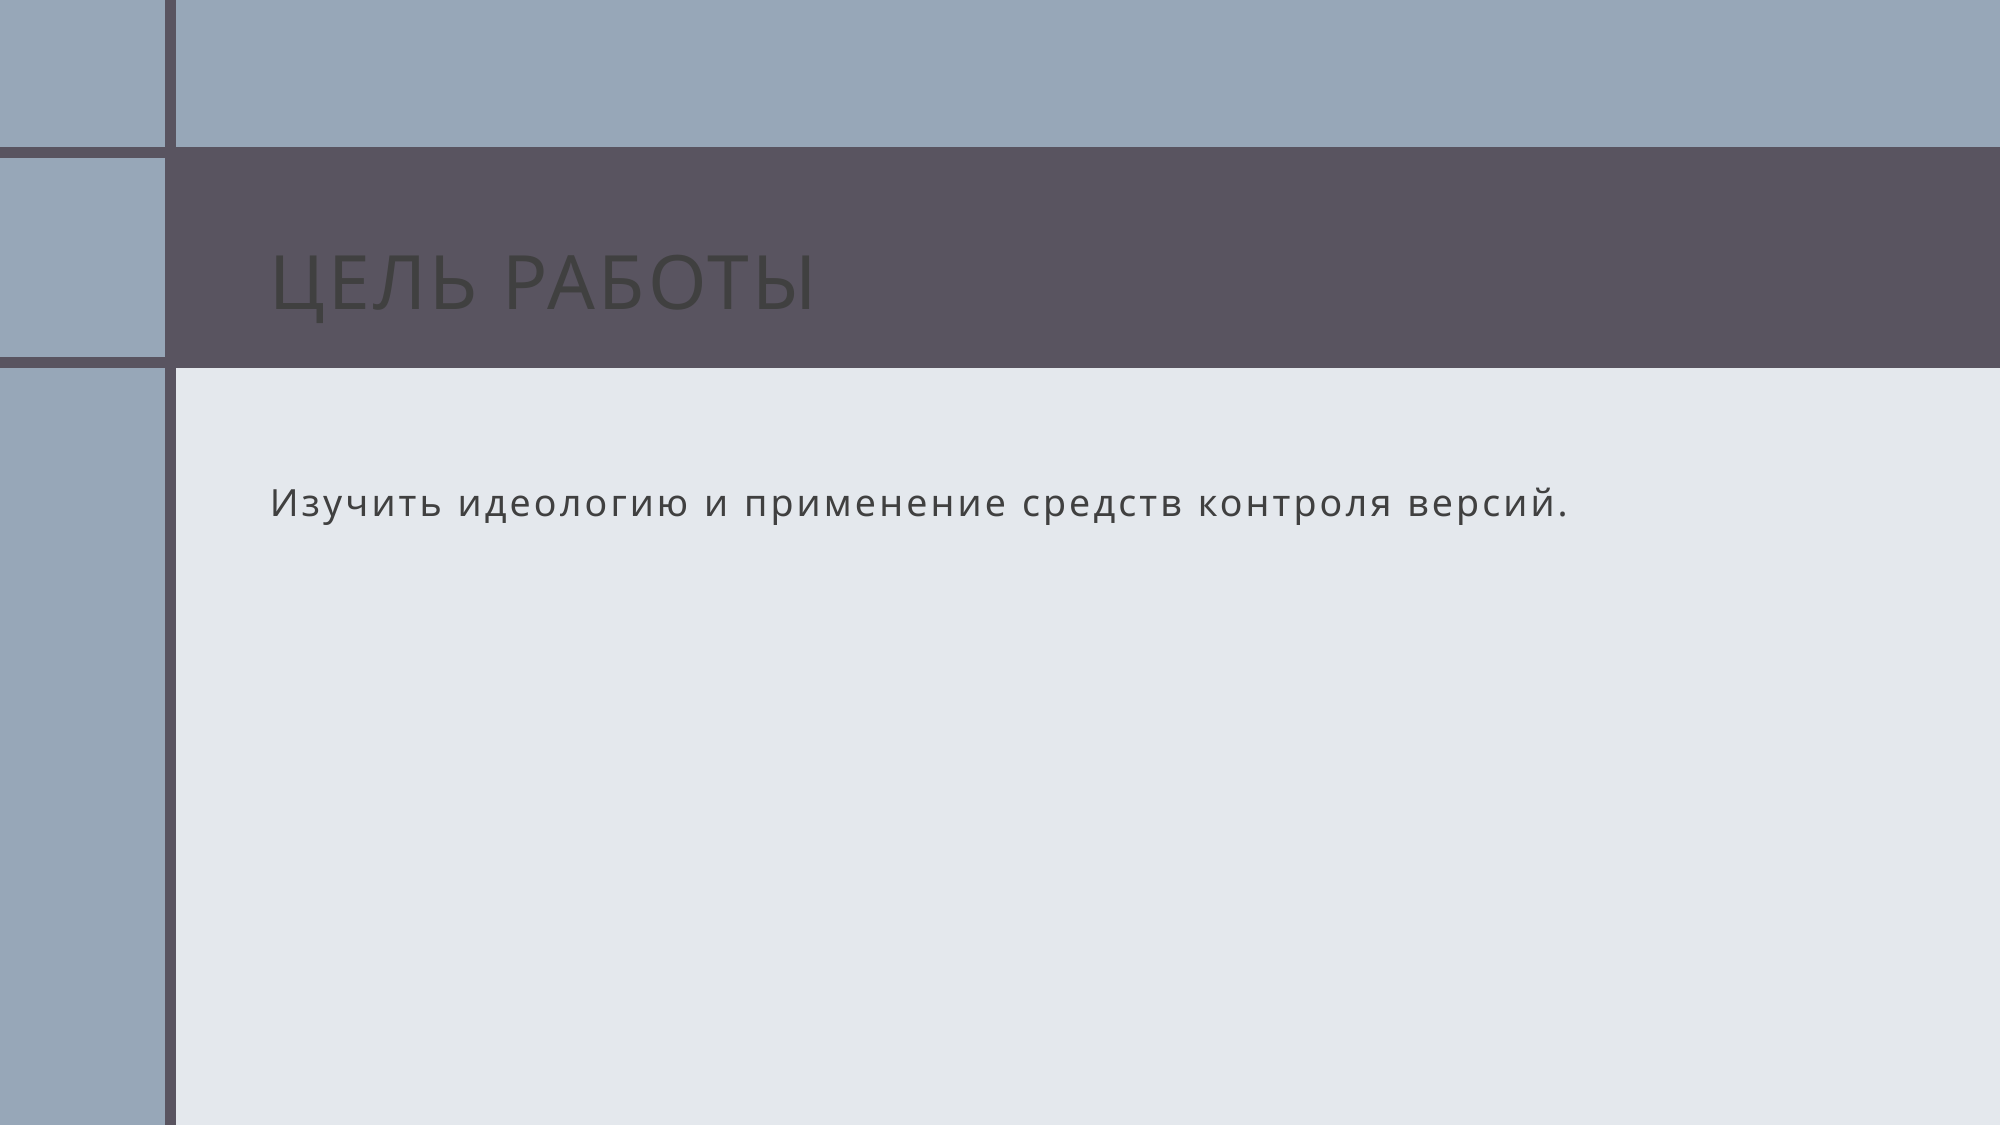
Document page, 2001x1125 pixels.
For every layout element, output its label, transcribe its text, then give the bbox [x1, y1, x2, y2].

text_box [0, 0, 2000, 1125]
title ЦЕЛЬ РАБОТЫ [251, 171, 1895, 341]
list Изучить идеологию и применение средств контроля версий. [251, 443, 1882, 1006]
